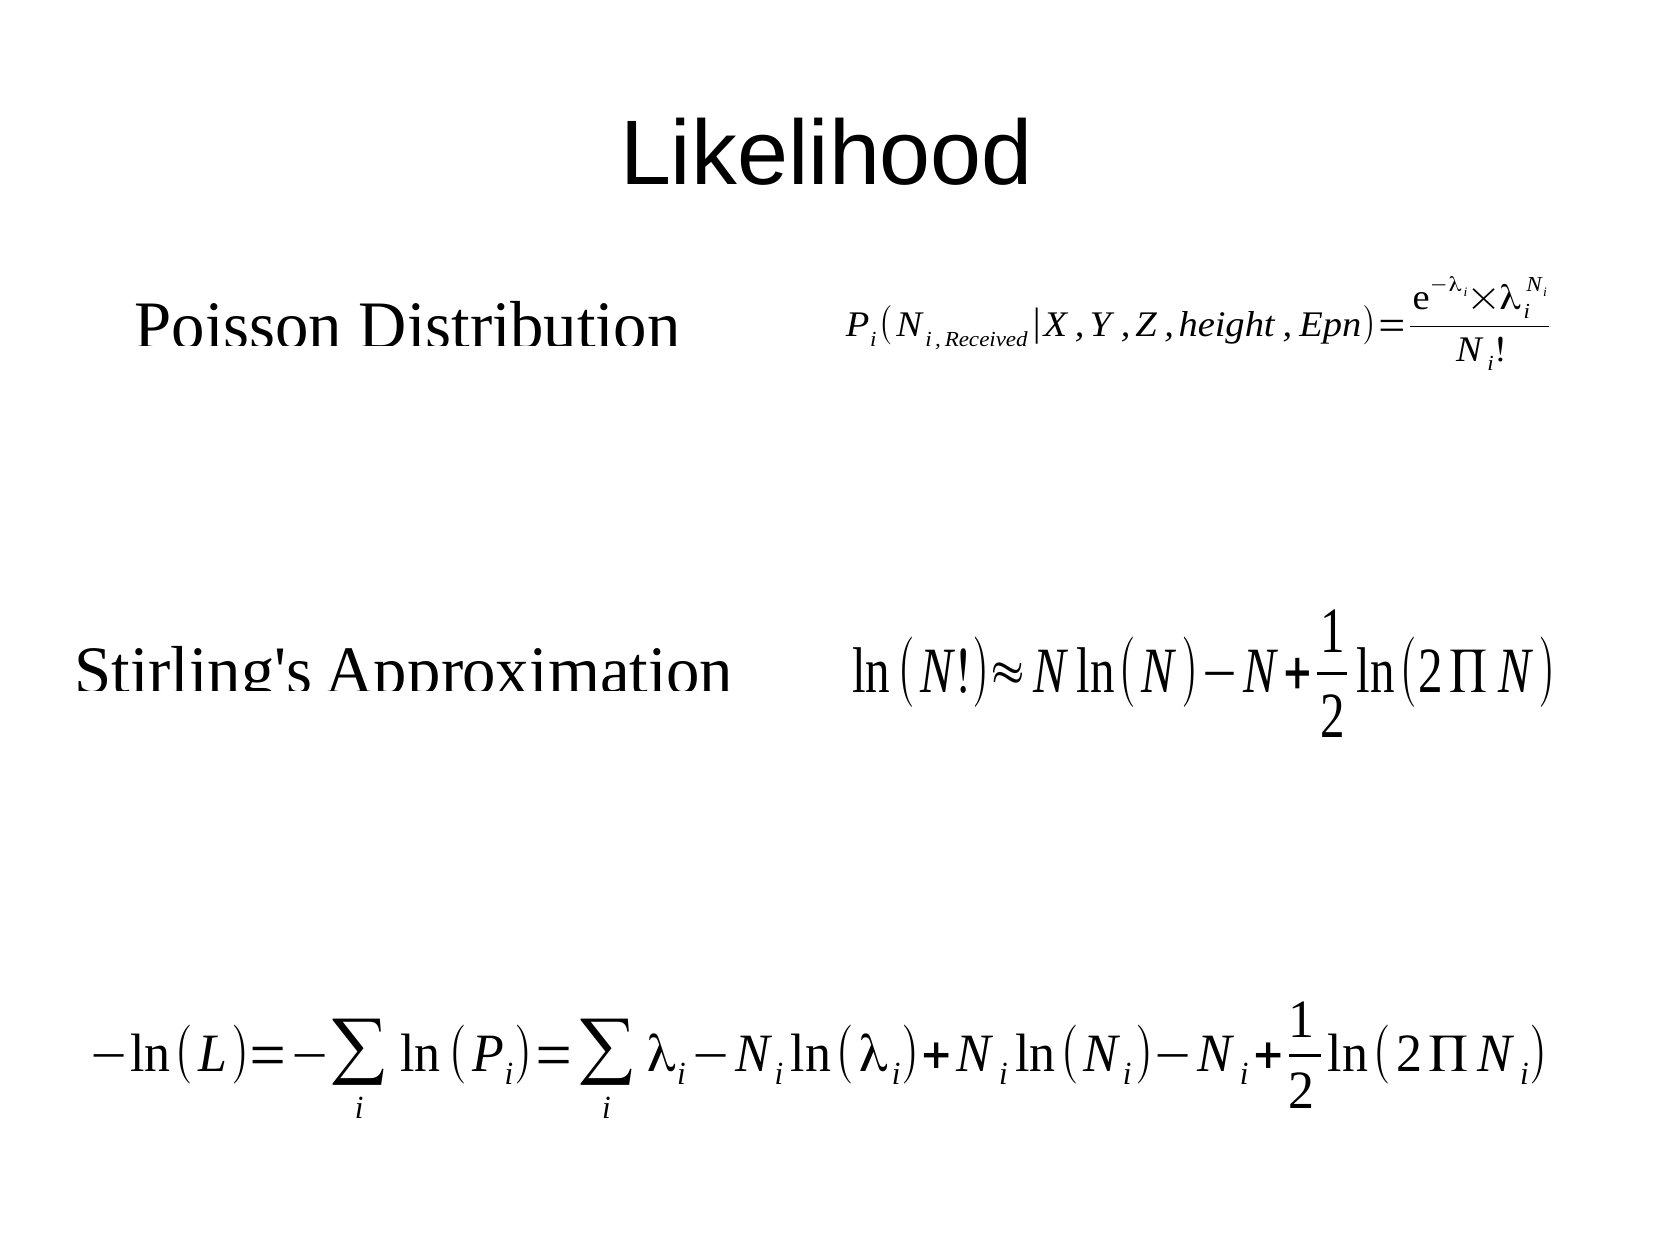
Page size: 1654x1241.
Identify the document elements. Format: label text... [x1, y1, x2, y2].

chart [0, 510, 1567, 751]
title Likelihood [82, 49, 1571, 257]
chart [14, 165, 1561, 376]
chart [75, 990, 1561, 1126]
